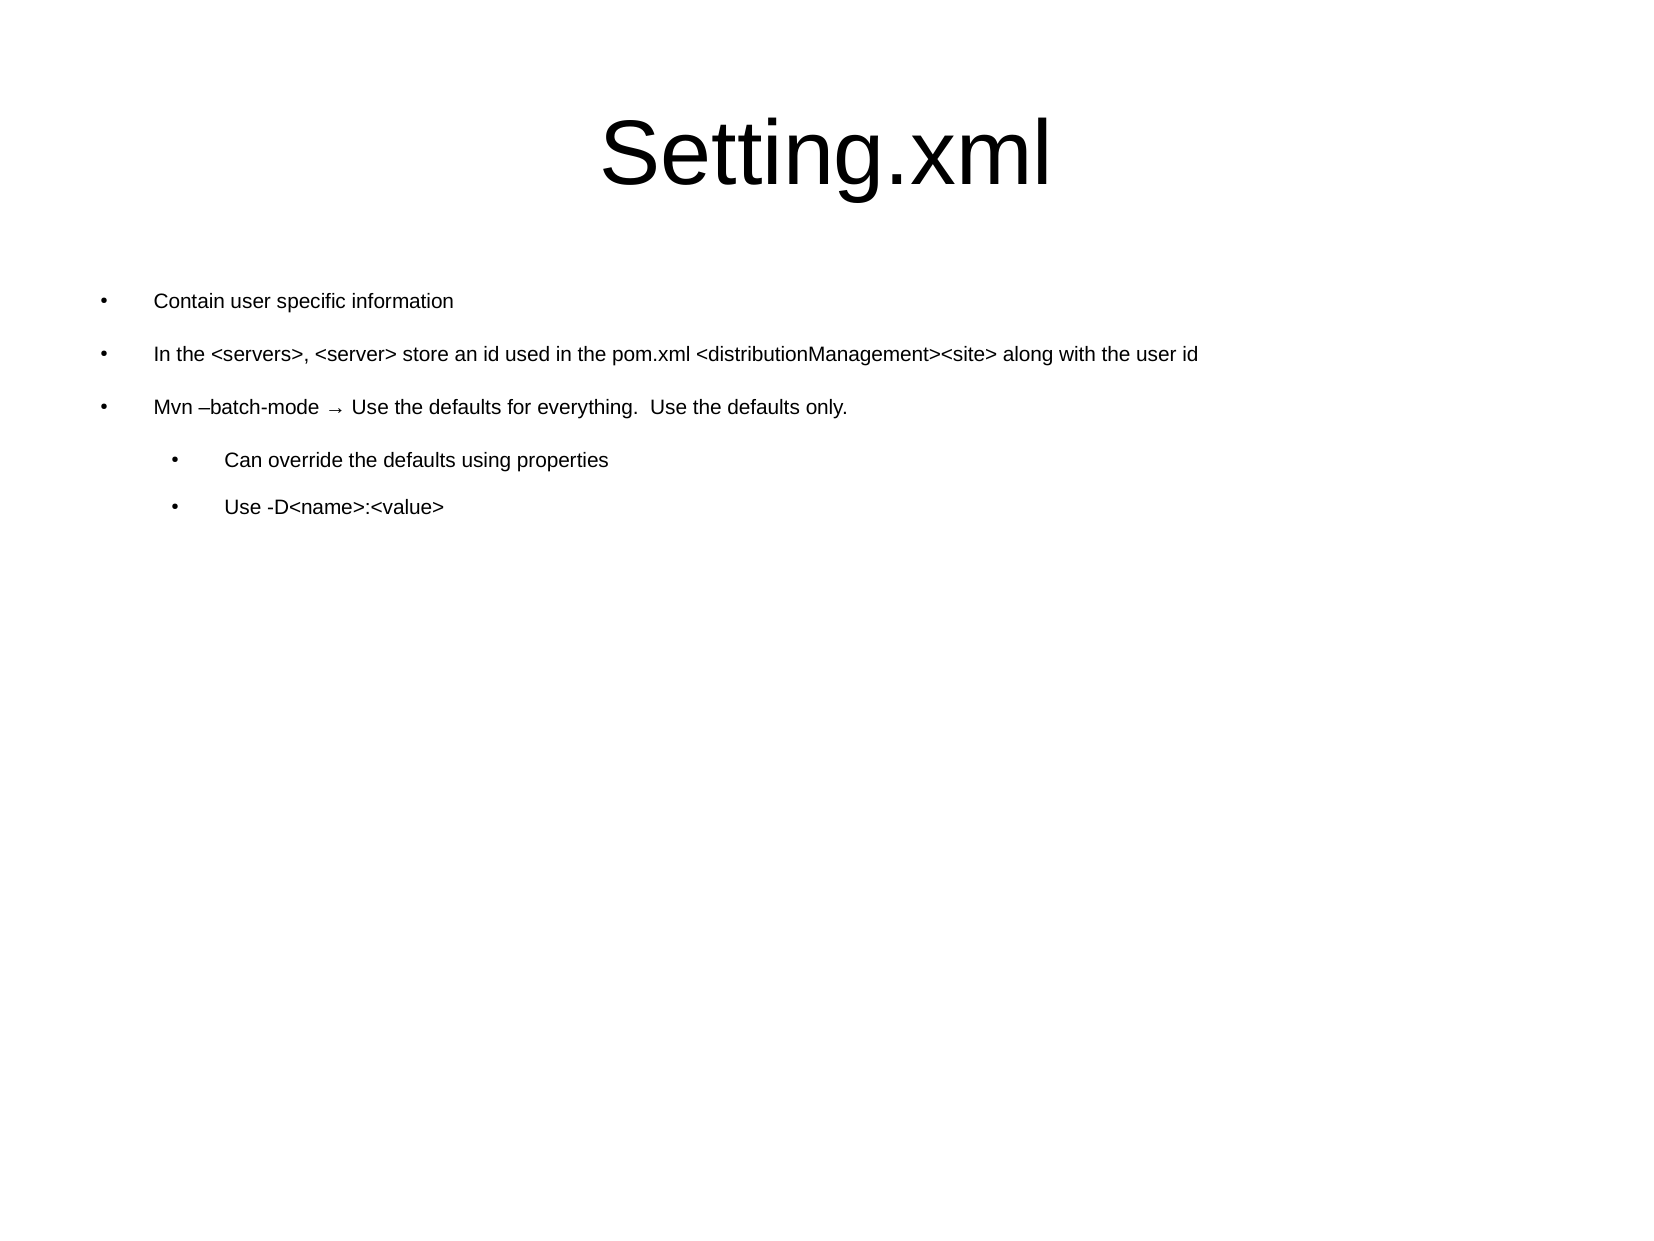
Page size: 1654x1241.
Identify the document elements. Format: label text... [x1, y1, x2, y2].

list Contain user specific information In the <servers>, <server> store an id used in the pom.xml <distributionManagement><site> along with the user id Mvn –batch-mode → Use the defaults for everything. Use the defaults only. Can override the defaults using properties Use -D<name>:<value> [82, 290, 1571, 1010]
title Setting.xml [82, 49, 1571, 257]
